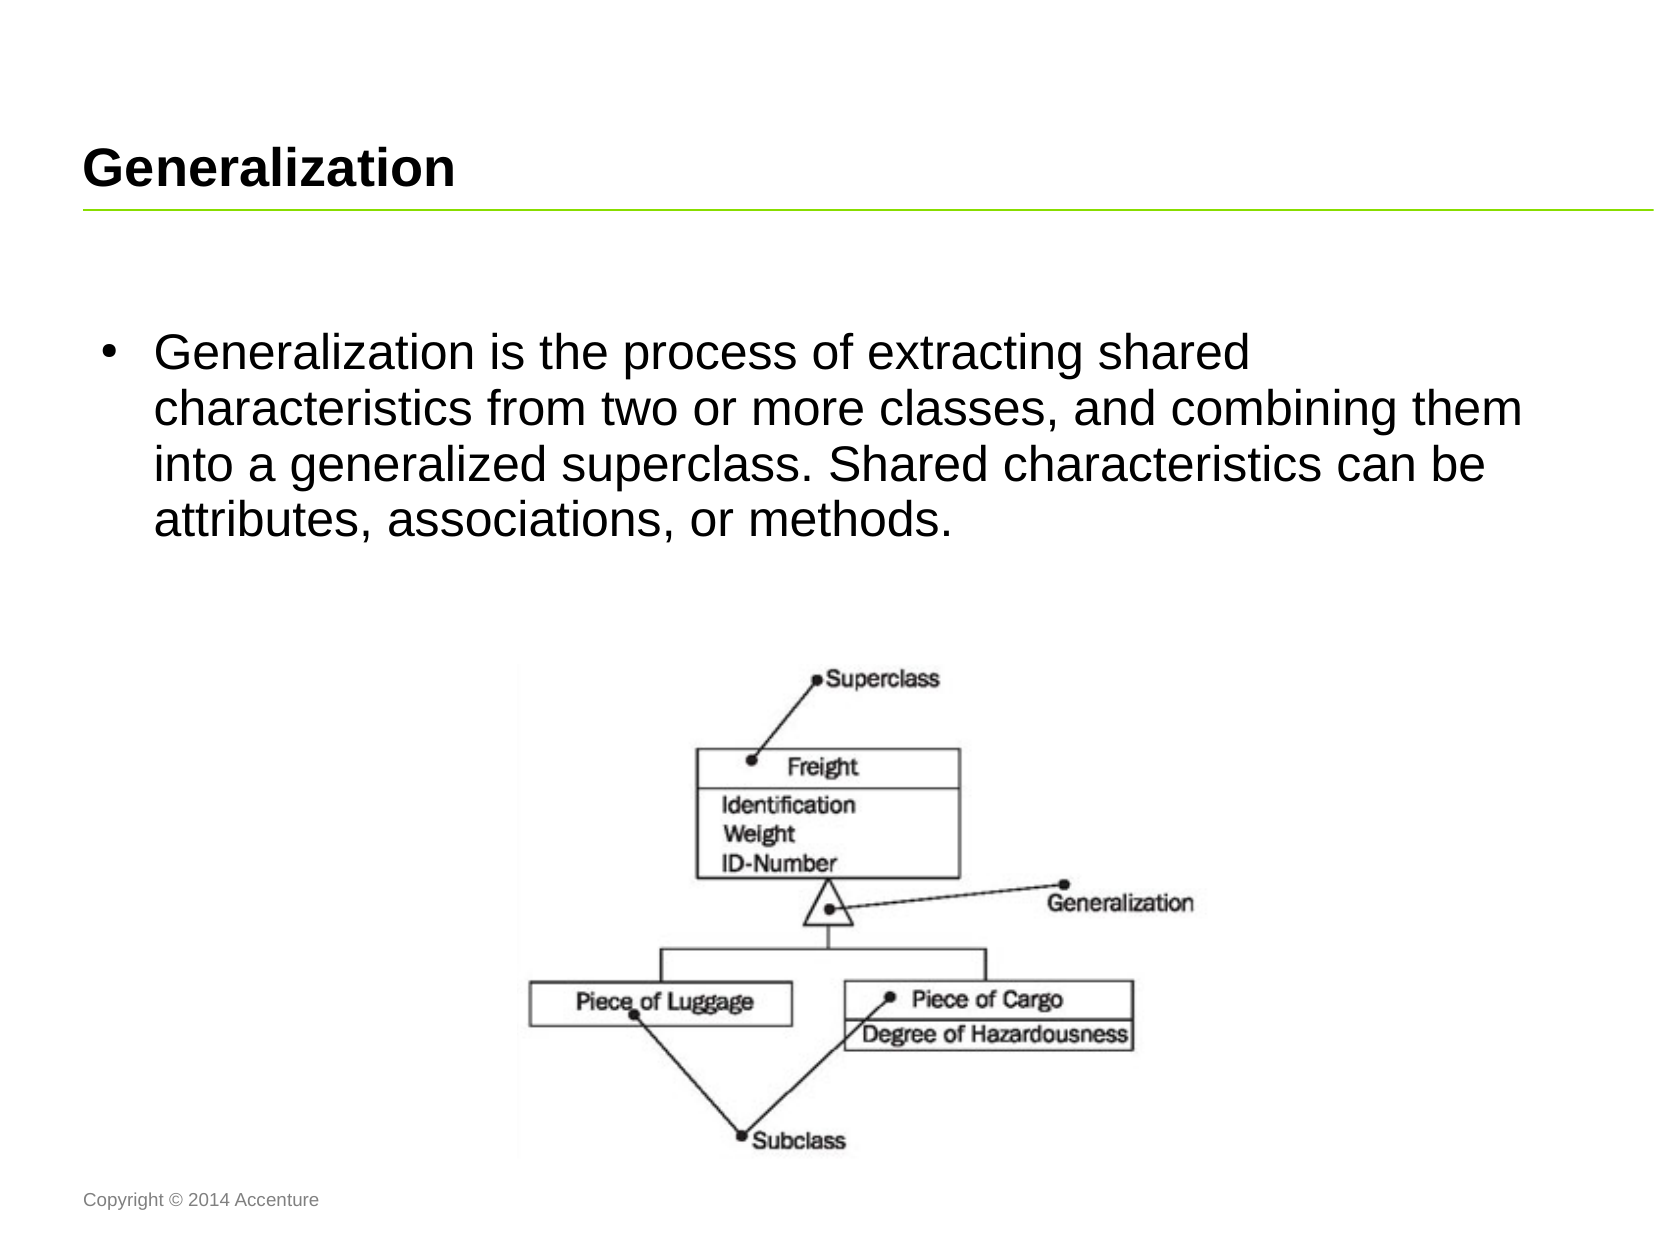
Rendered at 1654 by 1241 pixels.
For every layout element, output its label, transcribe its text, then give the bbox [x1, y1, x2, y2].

picture [517, 664, 1217, 1170]
title Generalization [82, 94, 1571, 241]
list Generalization is the process of extracting shared characteristics from two or more classes, and combining them into a generalized superclass. Shared characteristics can be attributes, associations, or methods. [82, 236, 1538, 674]
